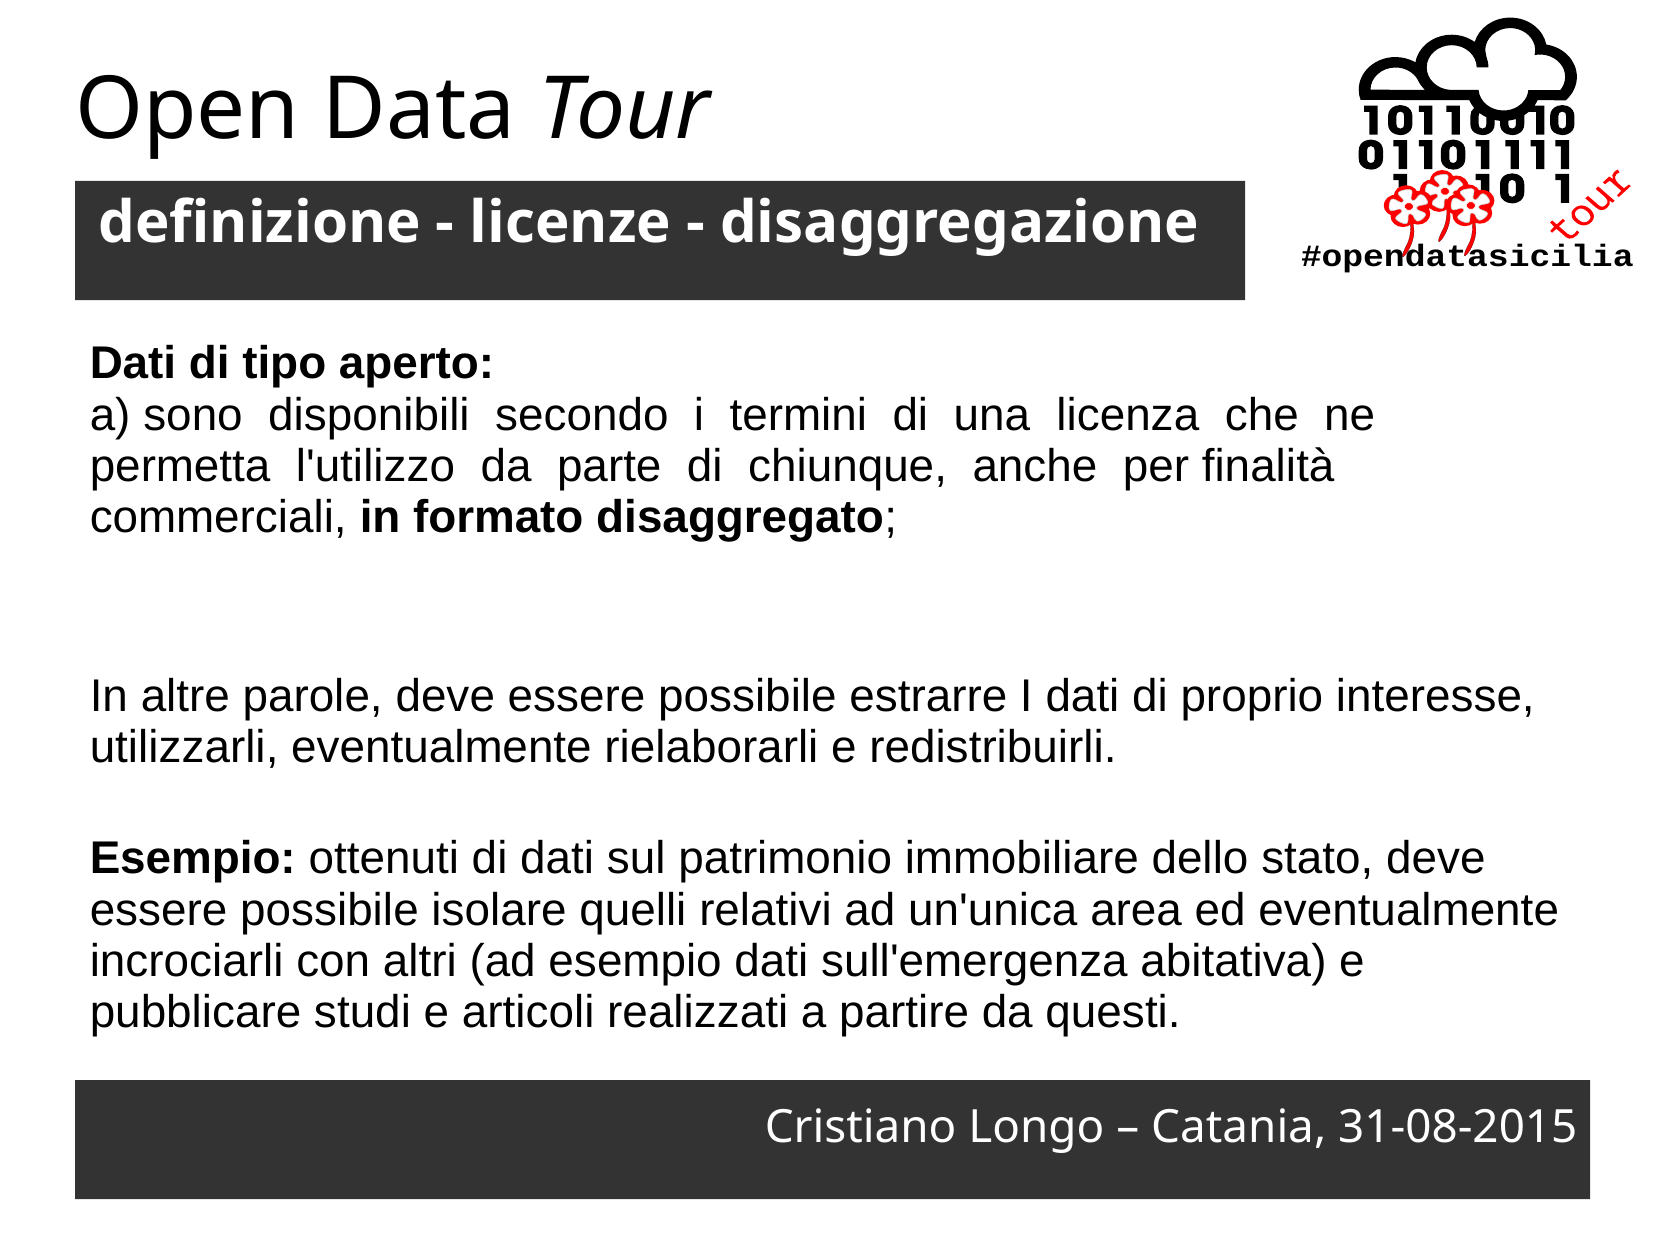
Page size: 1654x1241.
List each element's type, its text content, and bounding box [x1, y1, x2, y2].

list Open Data Tour [75, 45, 1246, 165]
list definizione - licenze - disaggregazione [75, 180, 1246, 301]
text_box In altre parole, deve essere possibile estrarre I dati di proprio interesse, utilizzarli, eventualmente rielaborarli e redistribuirli. [75, 662, 1591, 781]
list Cristiano Longo – Catania, 31-08-2015 [75, 1080, 1591, 1200]
picture [1302, 17, 1633, 273]
text_box Esempio: ottenuti di dati sul patrimonio immobiliare dello stato, deve essere possibile isolare quelli relativi ad un'unica area ed eventualmente incrociarli con altri (ad esempio dati sull'emergenza abitativa) e pubblicare studi e articoli realizzati a partire da questi. [75, 825, 1591, 1045]
text_box Dati di tipo aperto: a) sono disponibili secondo i termini di una licenza che ne permetta l'utilizzo da parte di chiunque, anche per finalità commerciali, in formato disaggregato; [75, 330, 1561, 550]
